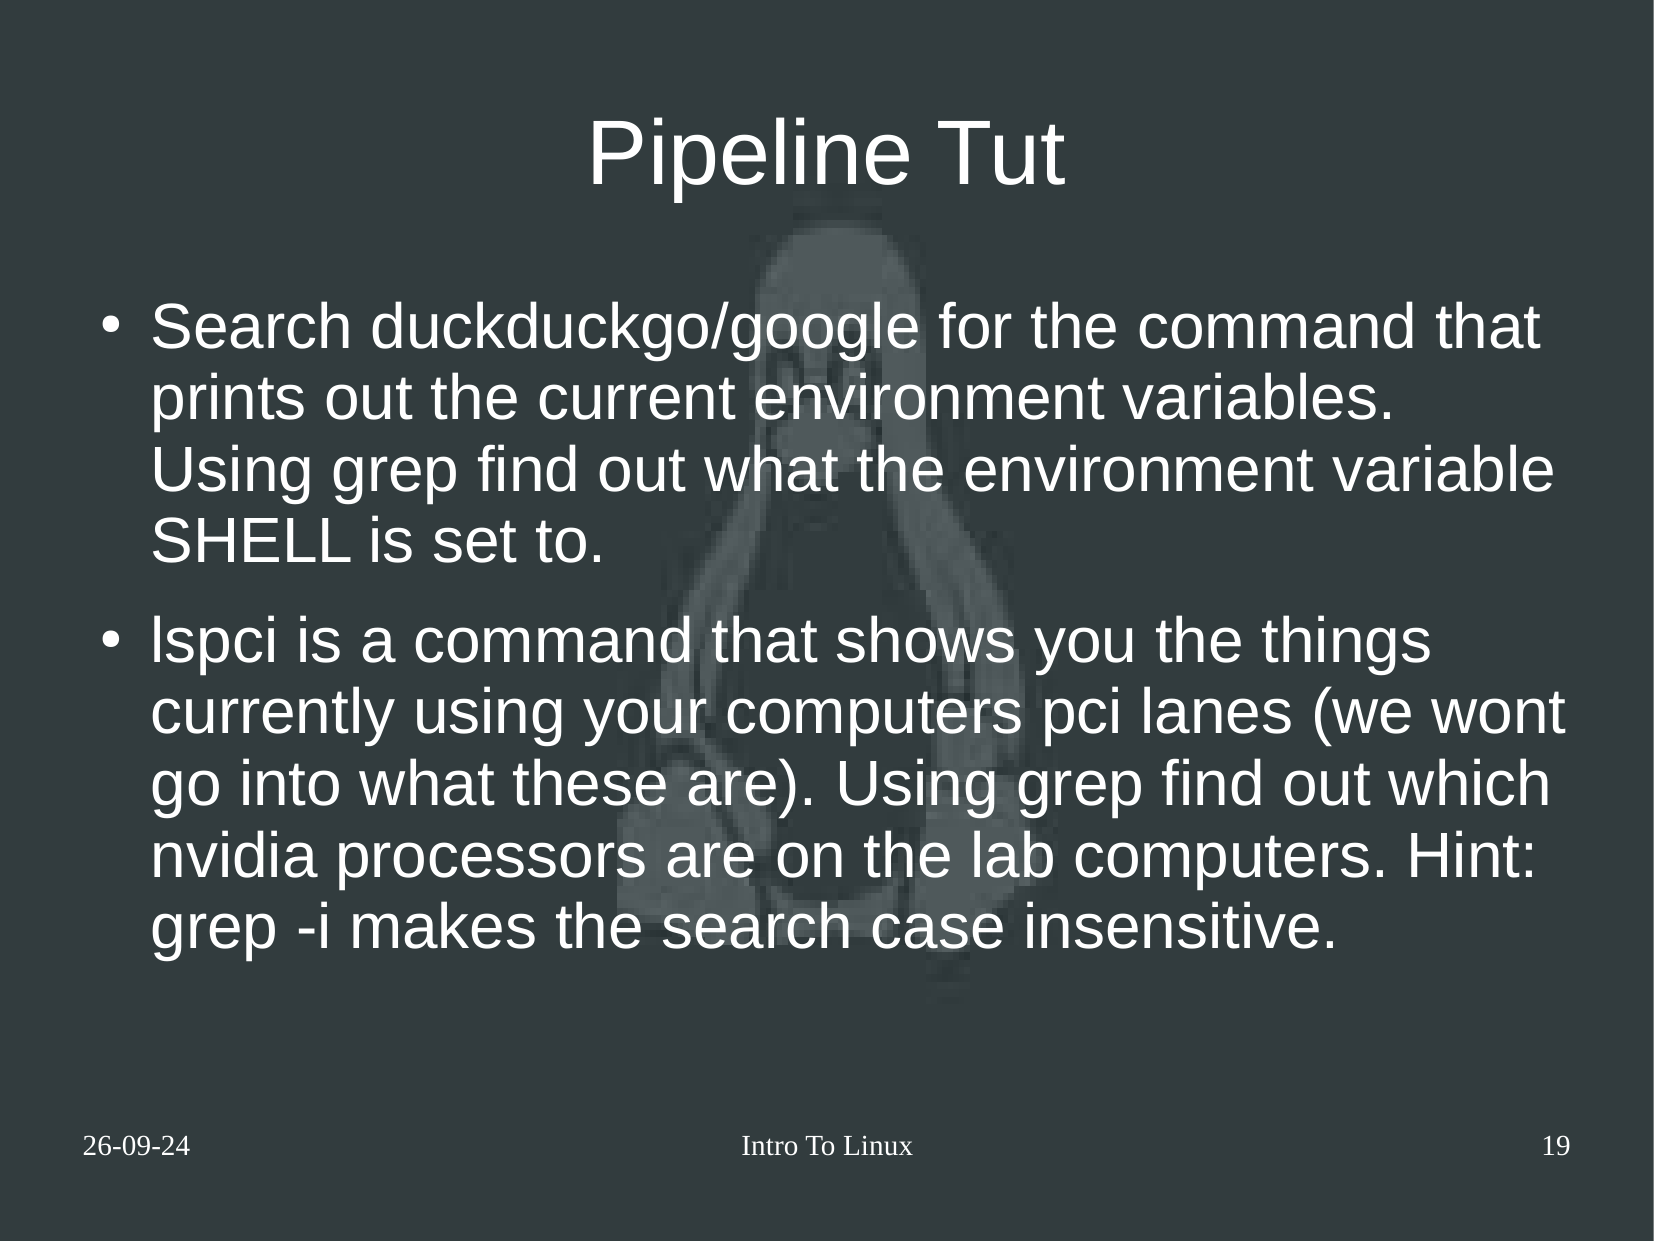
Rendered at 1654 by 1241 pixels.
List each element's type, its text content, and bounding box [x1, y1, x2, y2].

list Search duckduckgo/google for the command that prints out the current environment variables. Using grep find out what the environment variable SHELL is set to. lspci is a command that shows you the things currently using your computers pci lanes (we wont go into what these are). Using grep find out which nvidia processors are on the lab computers. Hint: grep -i makes the search case insensitive. [82, 290, 1571, 1010]
title Pipeline Tut [82, 49, 1571, 257]
picture [0, 0, 1654, 1241]
